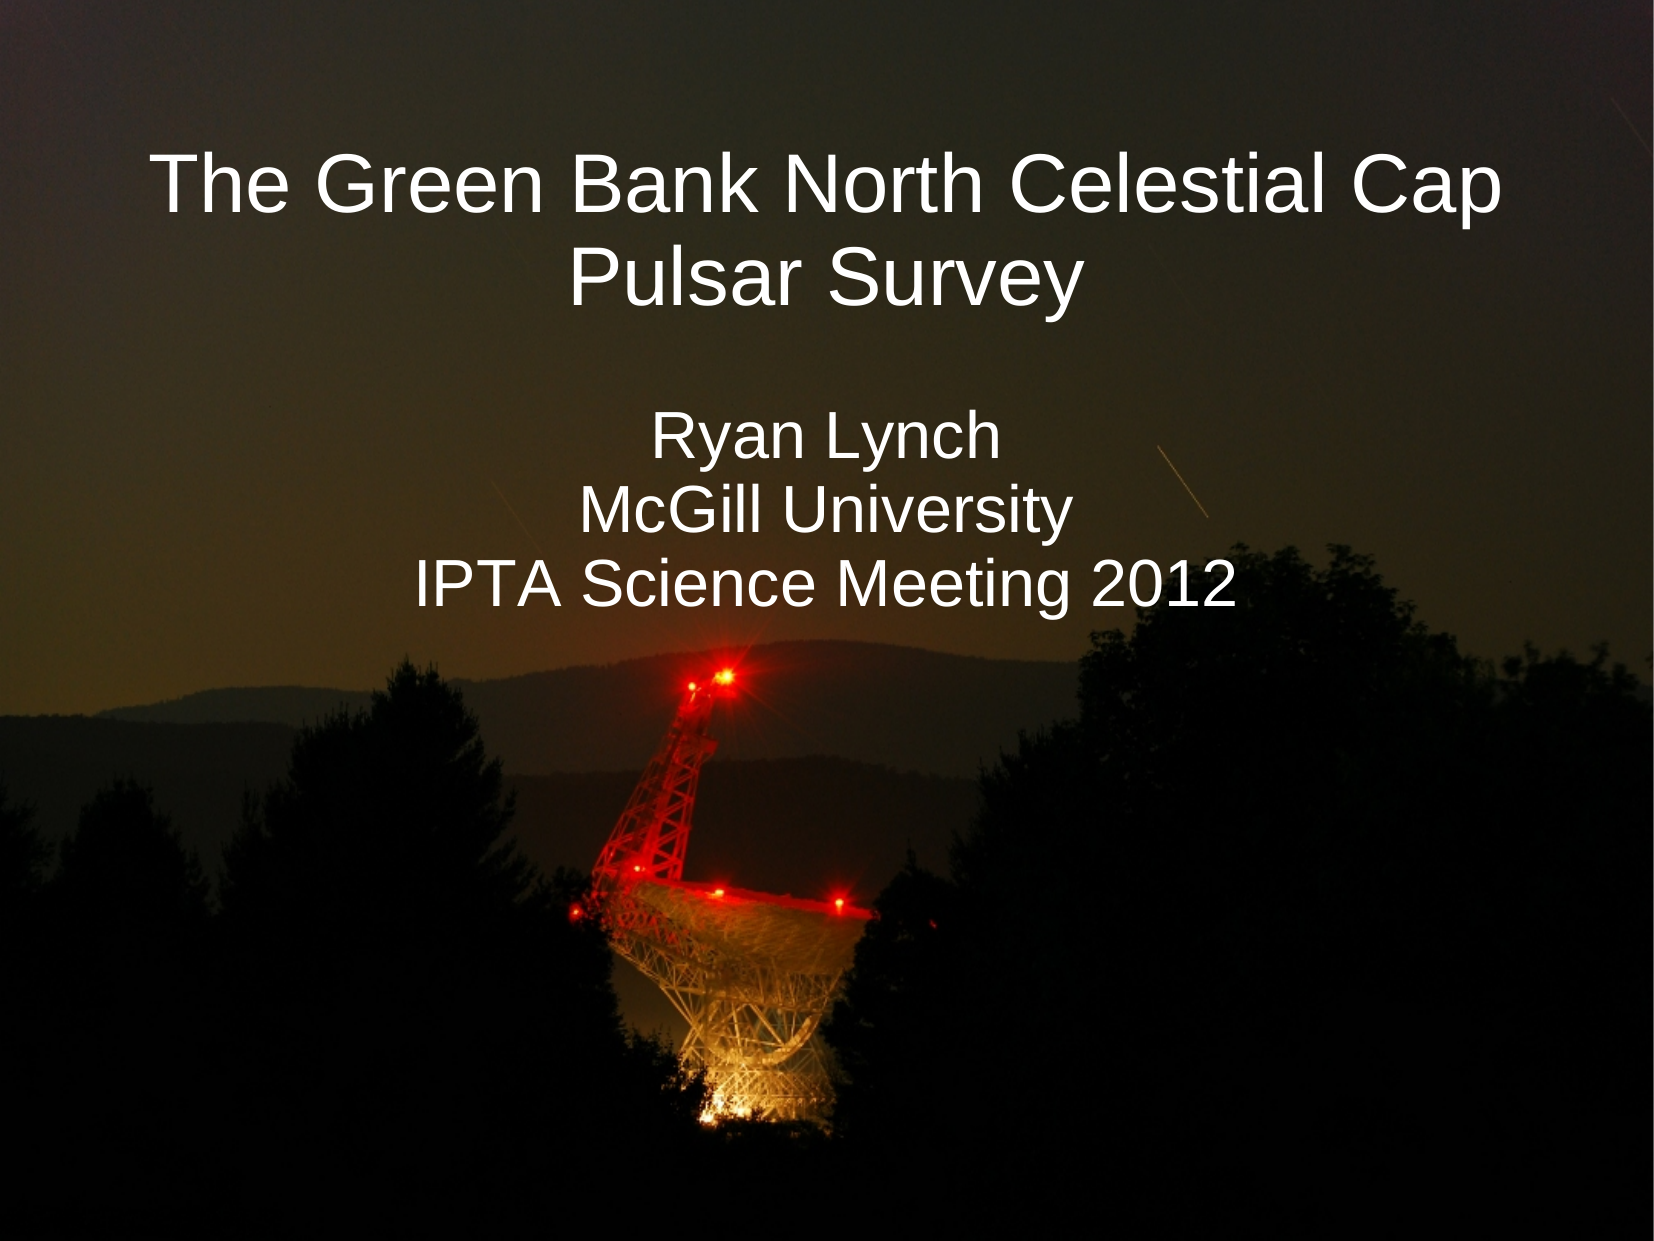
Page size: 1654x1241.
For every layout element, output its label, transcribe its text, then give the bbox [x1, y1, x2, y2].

picture [0, 0, 1654, 1241]
text_box The Green Bank North Celestial Cap Pulsar Survey Ryan Lynch McGill University IPTA Science Meeting 2012 [82, 49, 1571, 705]
